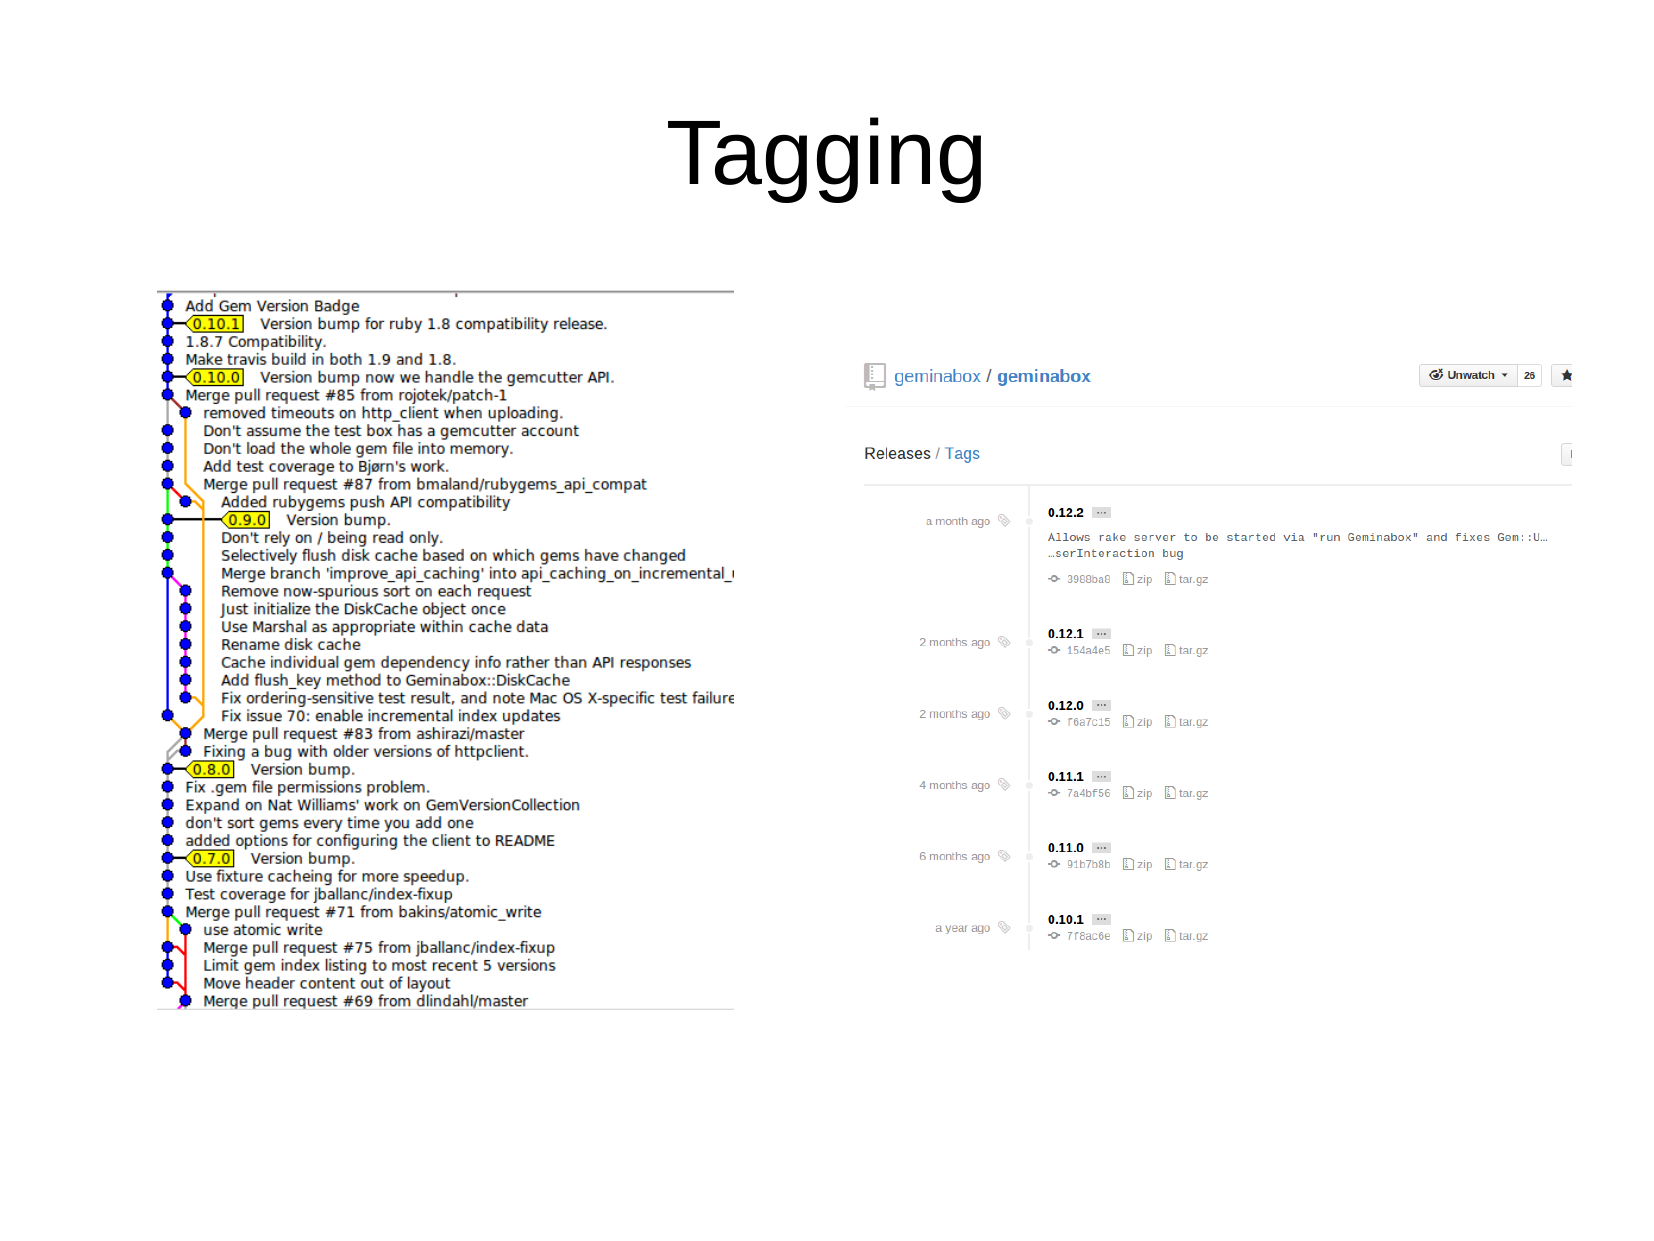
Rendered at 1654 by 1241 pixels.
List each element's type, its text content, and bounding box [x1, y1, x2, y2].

picture [845, 349, 1572, 951]
picture [157, 290, 734, 1010]
title Tagging [82, 49, 1571, 257]
